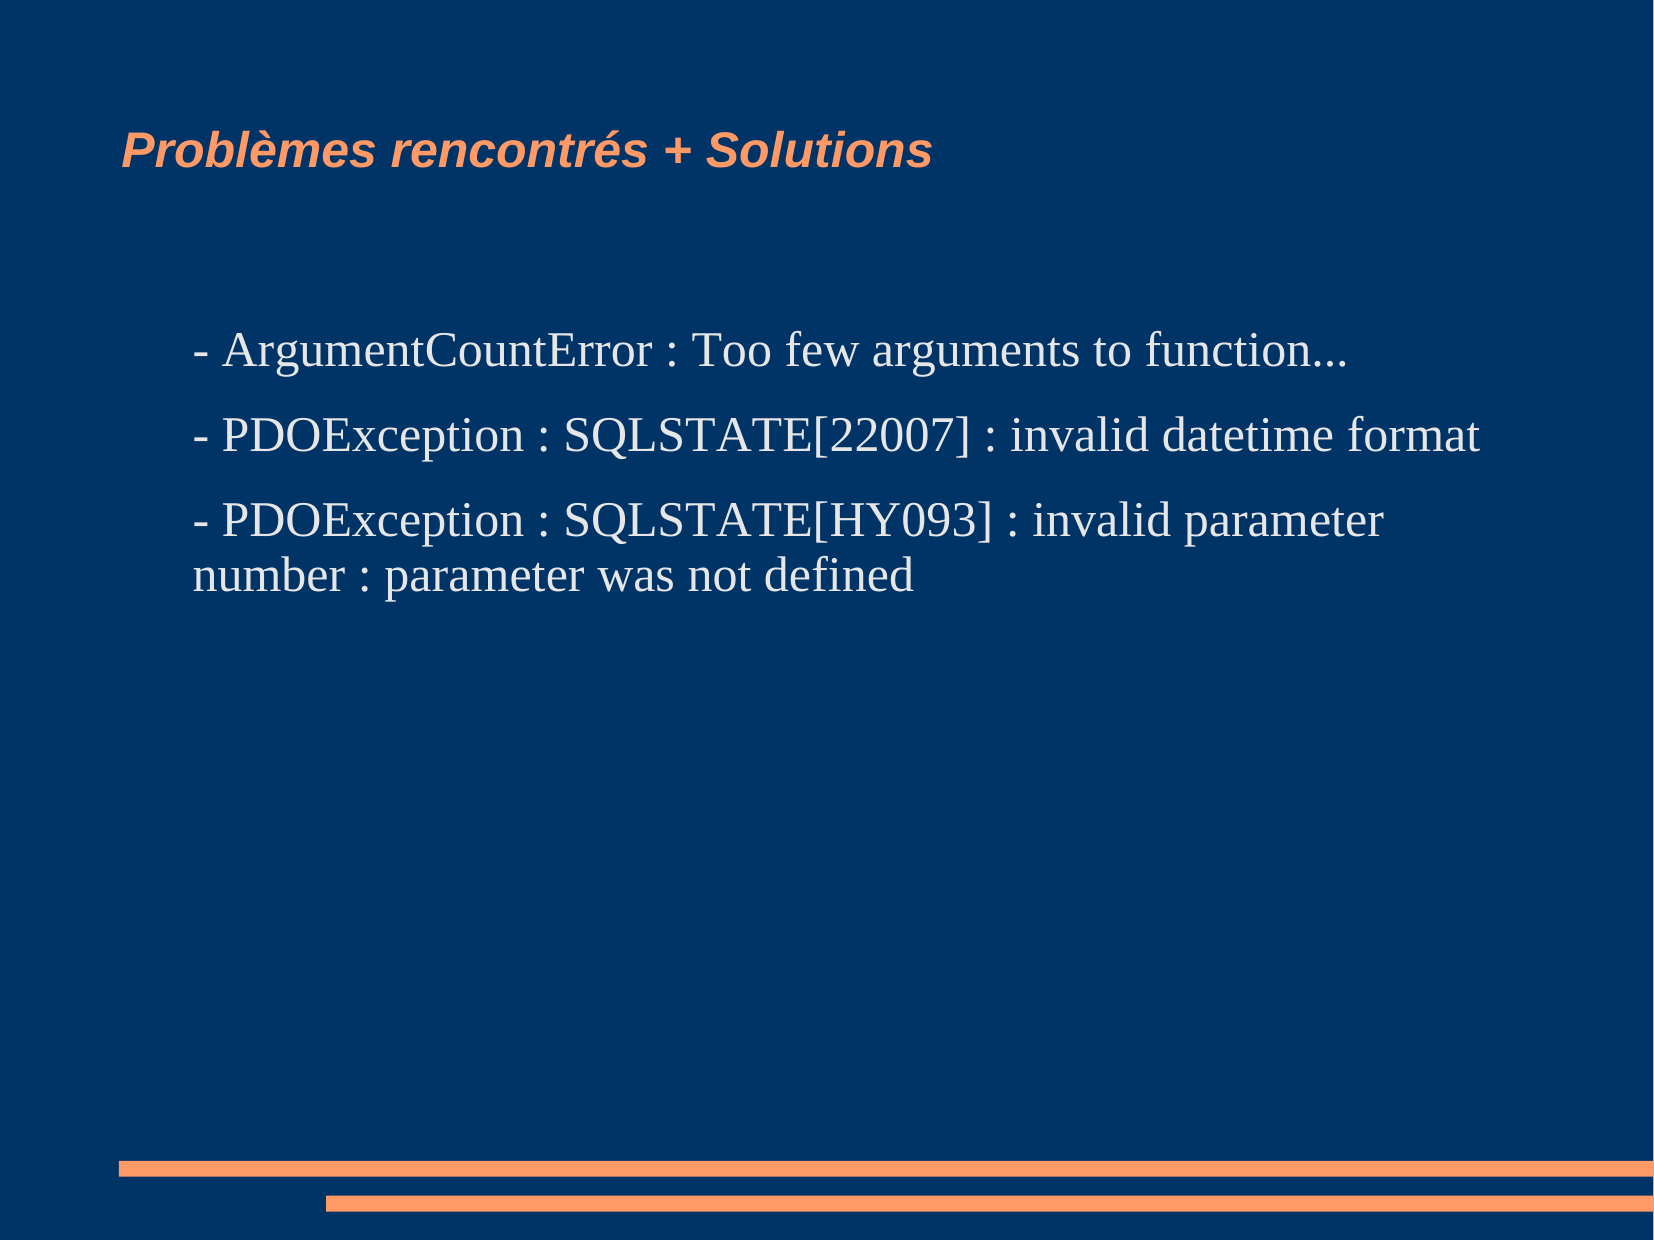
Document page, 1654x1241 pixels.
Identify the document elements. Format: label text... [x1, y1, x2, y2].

title Problèmes rencontrés + Solutions [121, 46, 1534, 254]
list - ArgumentCountError : Too few arguments to function... - PDOException : SQLSTATE[22007] : invalid datetime format - PDOException : SQLSTATE[HY093] : invalid parameter number : parameter was not defined [121, 322, 1561, 1132]
